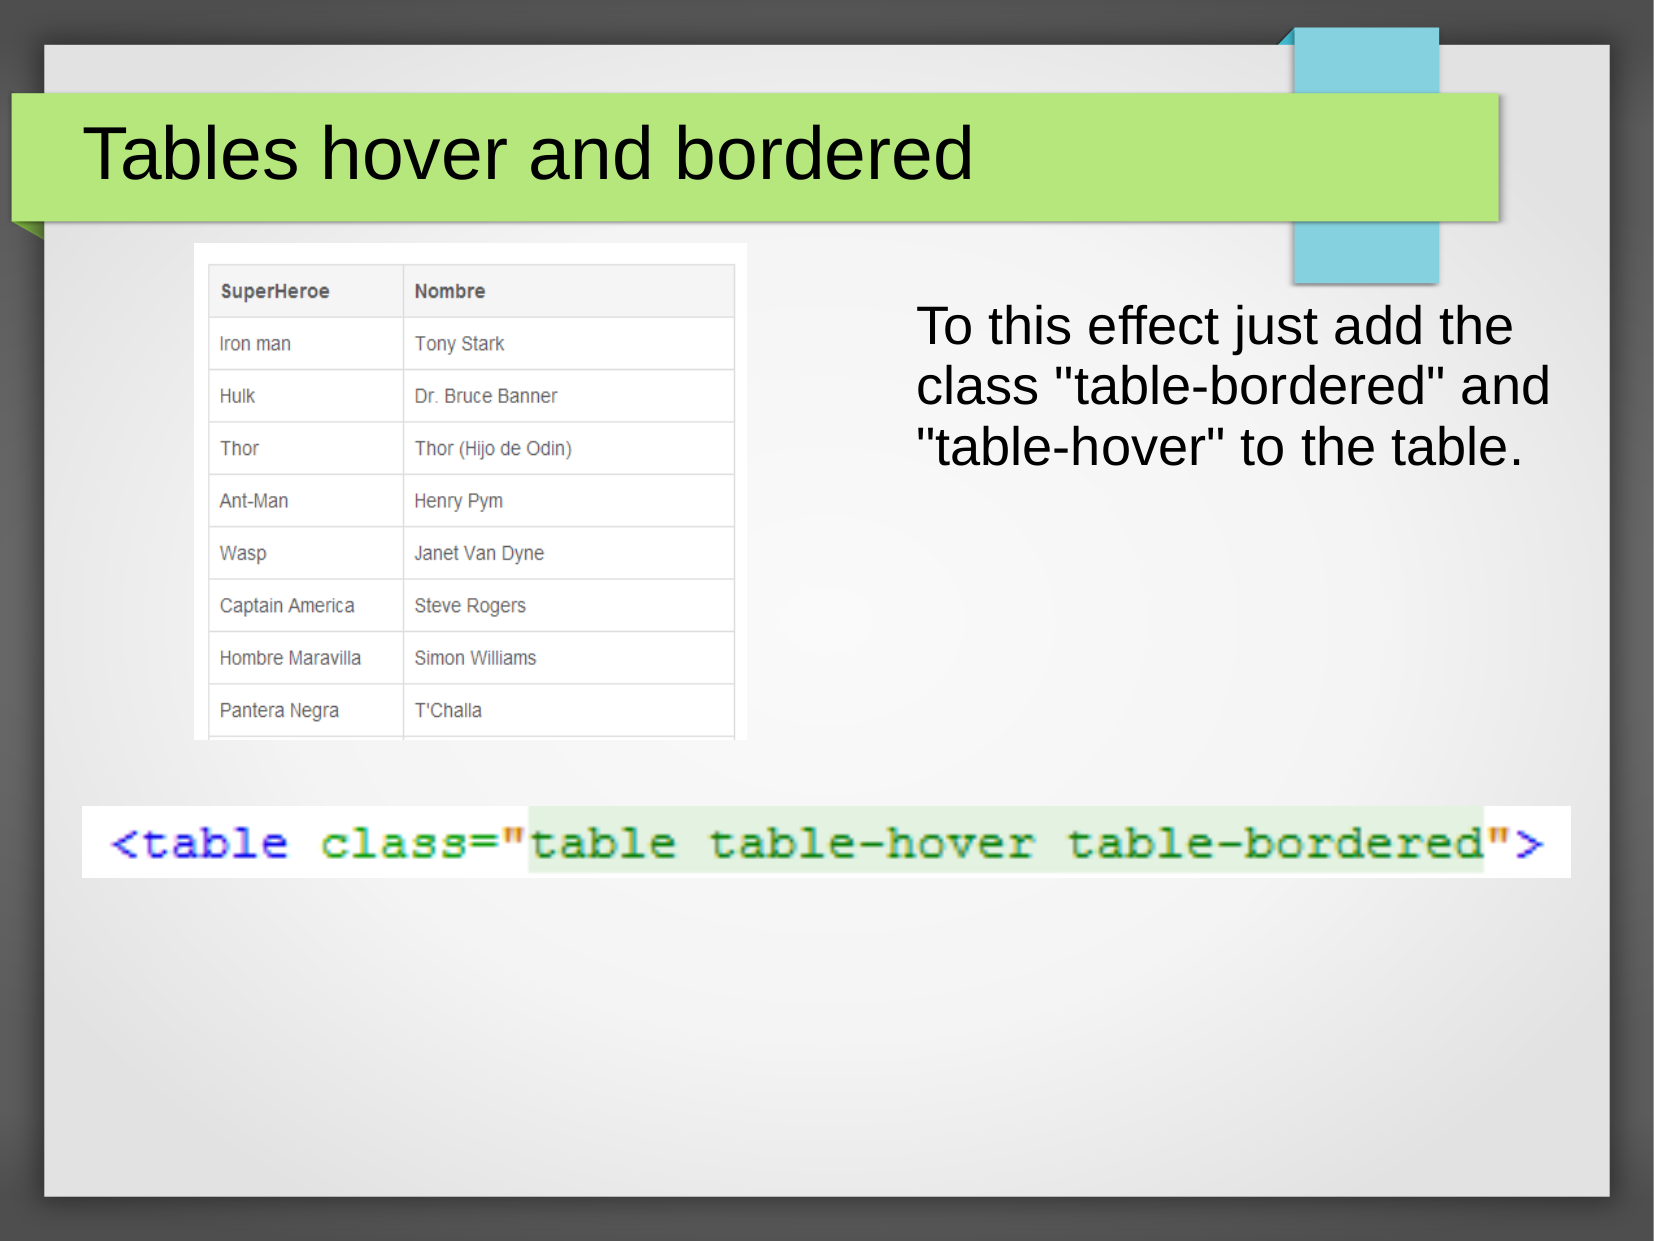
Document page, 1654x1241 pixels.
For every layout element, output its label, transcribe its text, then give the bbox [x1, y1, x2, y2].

list To this effect just add the class "table-bordered" and "table-hover" to the table. [845, 295, 1572, 639]
picture [0, 0, 1654, 1241]
title Tables hover and bordered [82, 94, 1264, 213]
